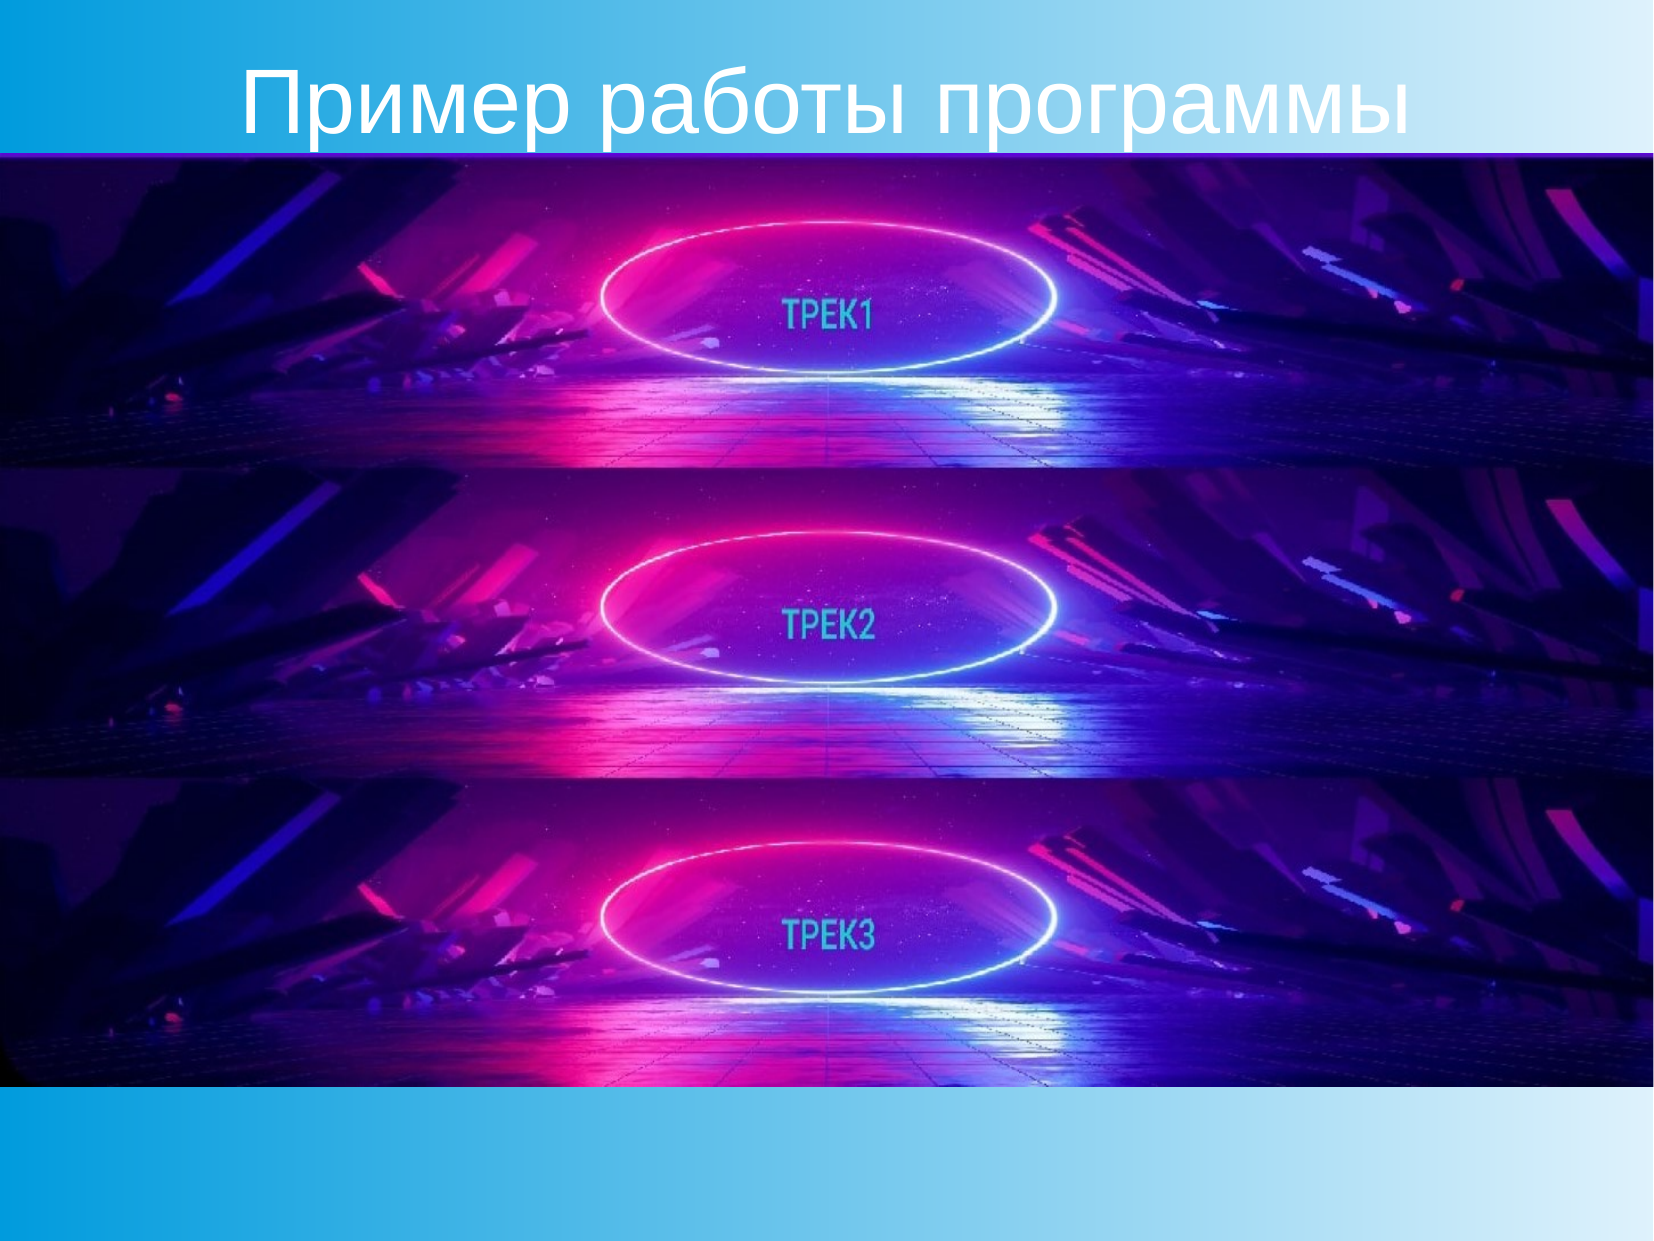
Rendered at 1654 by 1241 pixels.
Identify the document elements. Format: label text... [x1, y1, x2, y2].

picture [0, 153, 1654, 1241]
title Пример работы программы [82, 49, 1571, 153]
